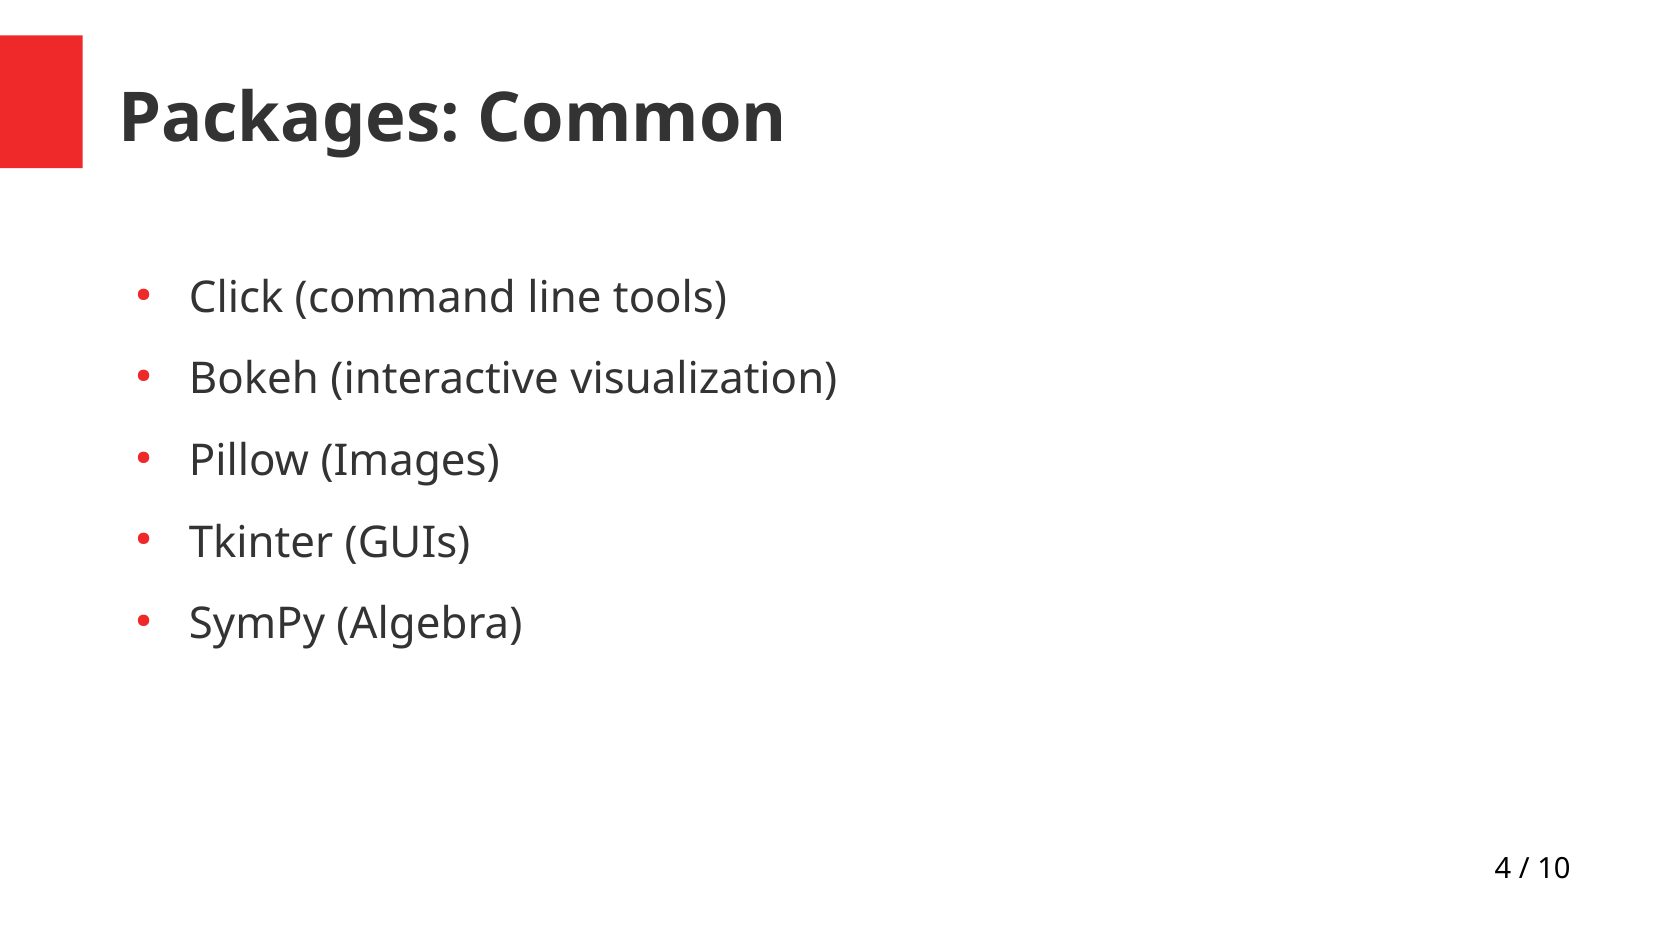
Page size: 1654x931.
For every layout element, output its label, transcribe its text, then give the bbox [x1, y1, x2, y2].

title Packages: Common [118, 36, 1571, 193]
list Click (command line tools) Bokeh (interactive visualization) Pillow (Images) Tkinter (GUIs) SymPy (Algebra) [118, 265, 1536, 806]
